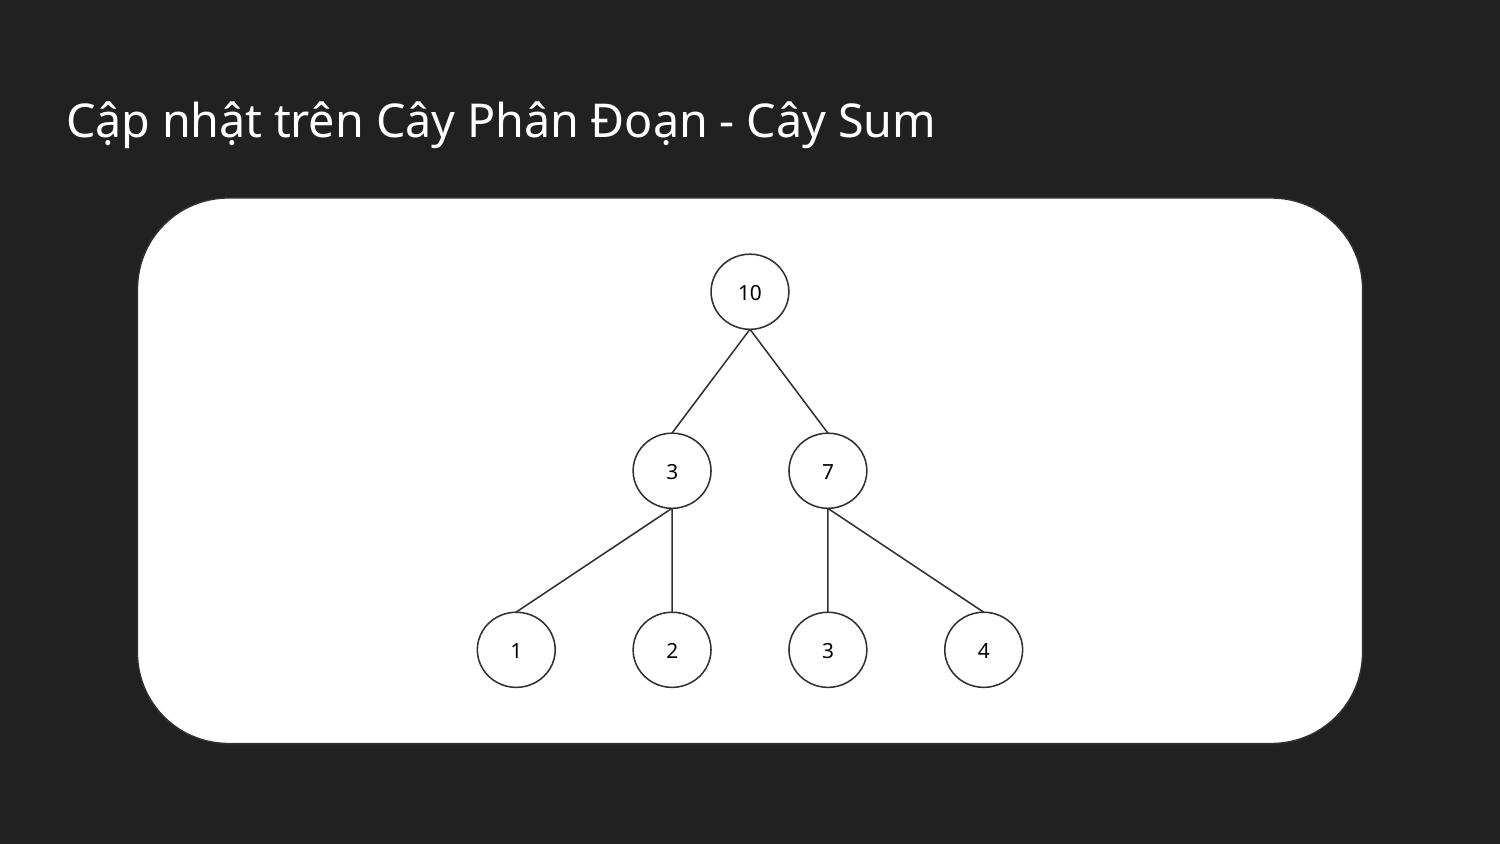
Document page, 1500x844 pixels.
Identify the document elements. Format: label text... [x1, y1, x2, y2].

text_box 3 [788, 612, 867, 688]
title Cập nhật trên Cây Phân Đoạn - Cây Sum [51, 72, 1449, 167]
text_box 4 [944, 612, 1023, 688]
text_box 1 [477, 612, 556, 688]
text_box 10 [711, 254, 789, 330]
text_box [137, 197, 1363, 744]
text_box 3 [633, 433, 712, 509]
text_box 7 [788, 433, 867, 509]
text_box 2 [633, 612, 712, 688]
